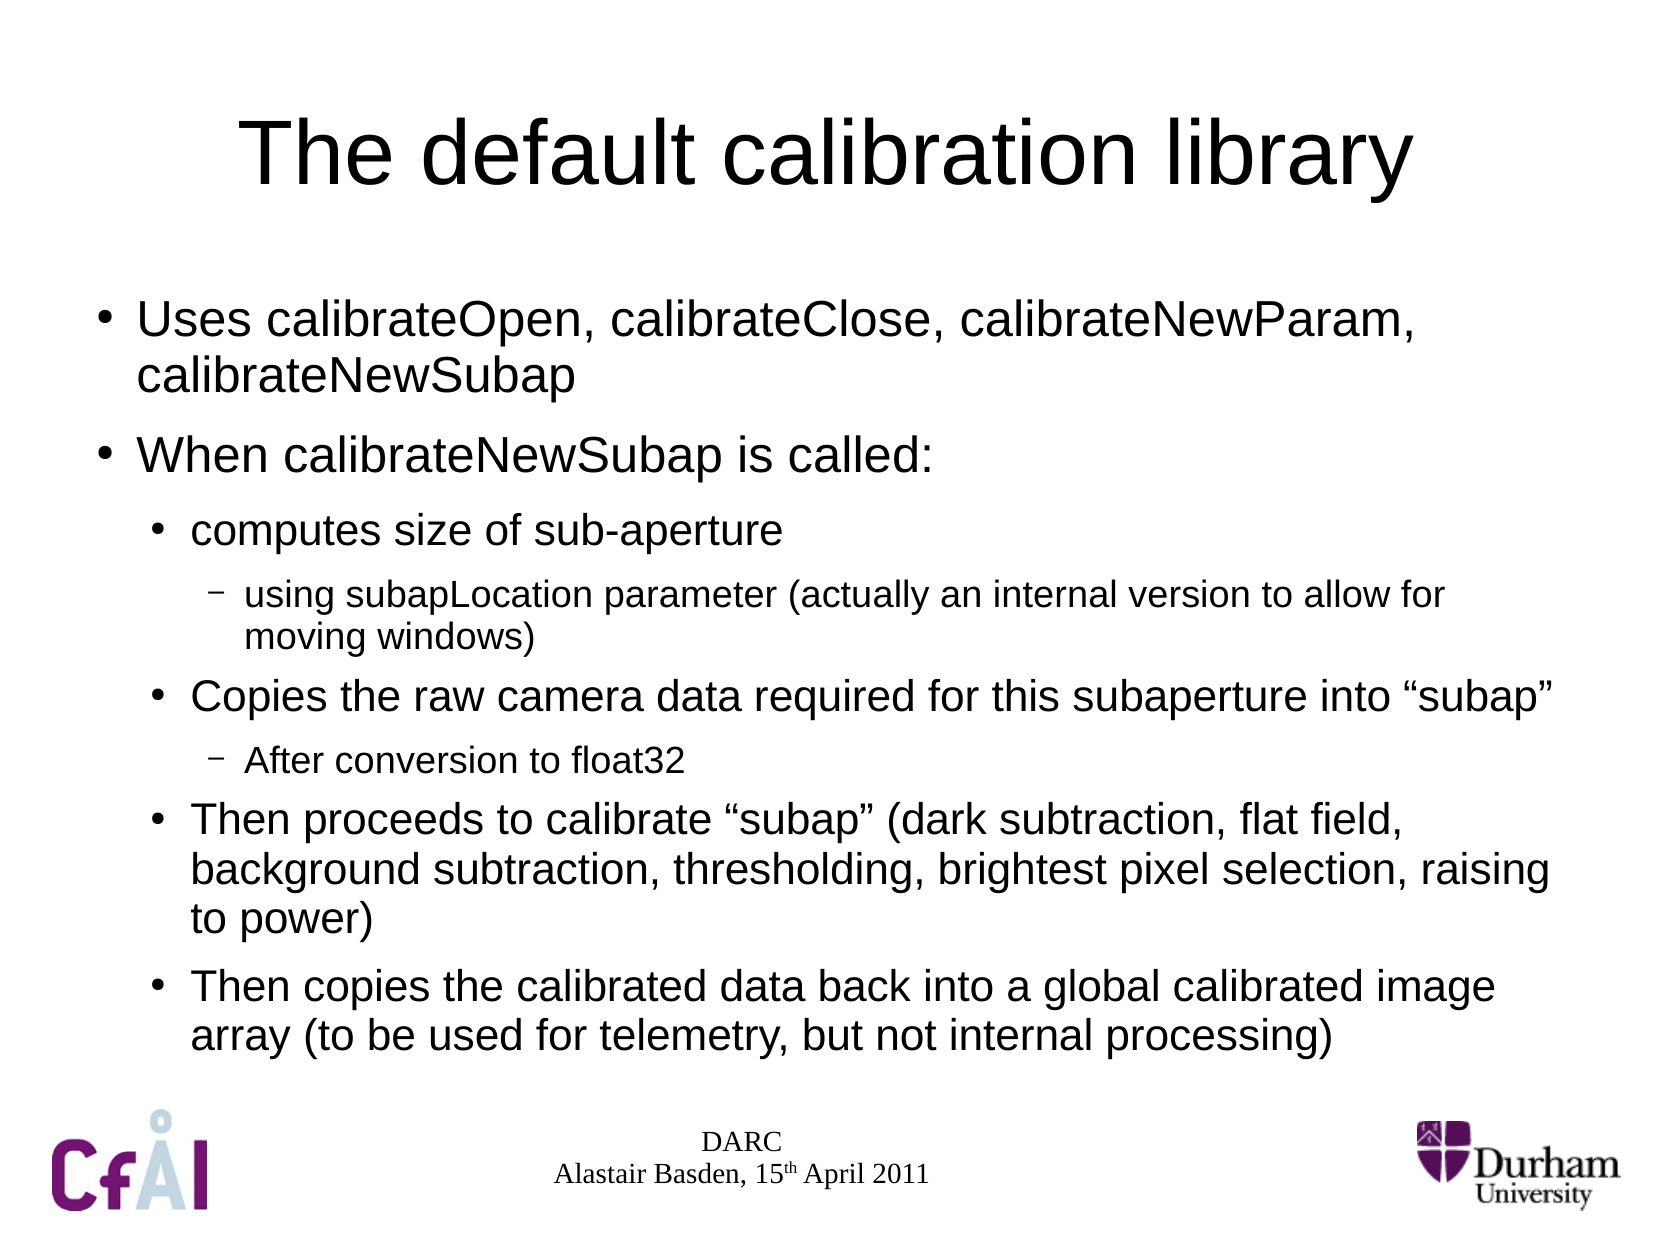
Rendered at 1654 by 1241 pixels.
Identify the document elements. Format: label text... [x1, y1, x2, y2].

picture [52, 1109, 207, 1211]
title The default calibration library [82, 56, 1571, 250]
picture [1417, 1121, 1621, 1211]
list Uses calibrateOpen, calibrateClose, calibrateNewParam, calibrateNewSubap When calibrateNewSubap is called: computes size of sub-aperture using subapLocation parameter (actually an internal version to allow for moving windows) Copies the raw camera data required for this subaperture into “subap” After conversion to float32 Then proceeds to calibrate “subap” (dark subtraction, flat field, background subtraction, thresholding, brightest pixel selection, raising to power) Then copies the calibrated data back into a global calibrated image array (to be used for telemetry, but not internal processing) [82, 290, 1571, 1109]
